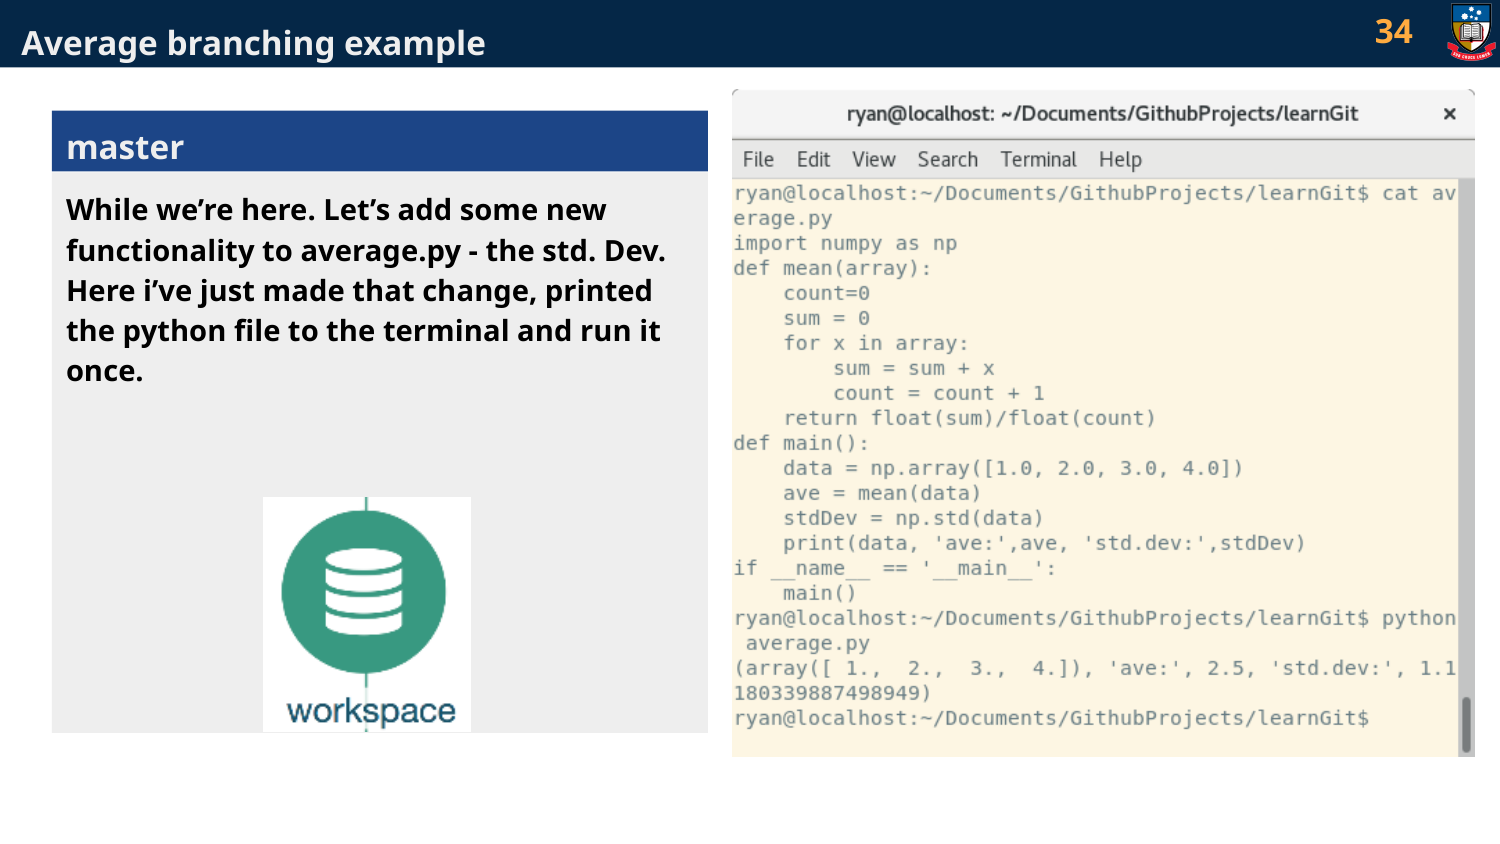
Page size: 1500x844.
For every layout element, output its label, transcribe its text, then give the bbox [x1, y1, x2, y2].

slide_number <number> [1338, 0, 1428, 65]
list While we’re here. Let’s add some new functionality to average.py - the std. Dev. Here i’ve just made that change, printed the python file to the terminal and run it once. [51, 171, 708, 732]
title master [51, 110, 708, 171]
subtitle Average branching example [6, 1, 728, 63]
picture [732, 89, 1475, 757]
picture [1446, 1, 1497, 63]
picture [263, 497, 471, 732]
